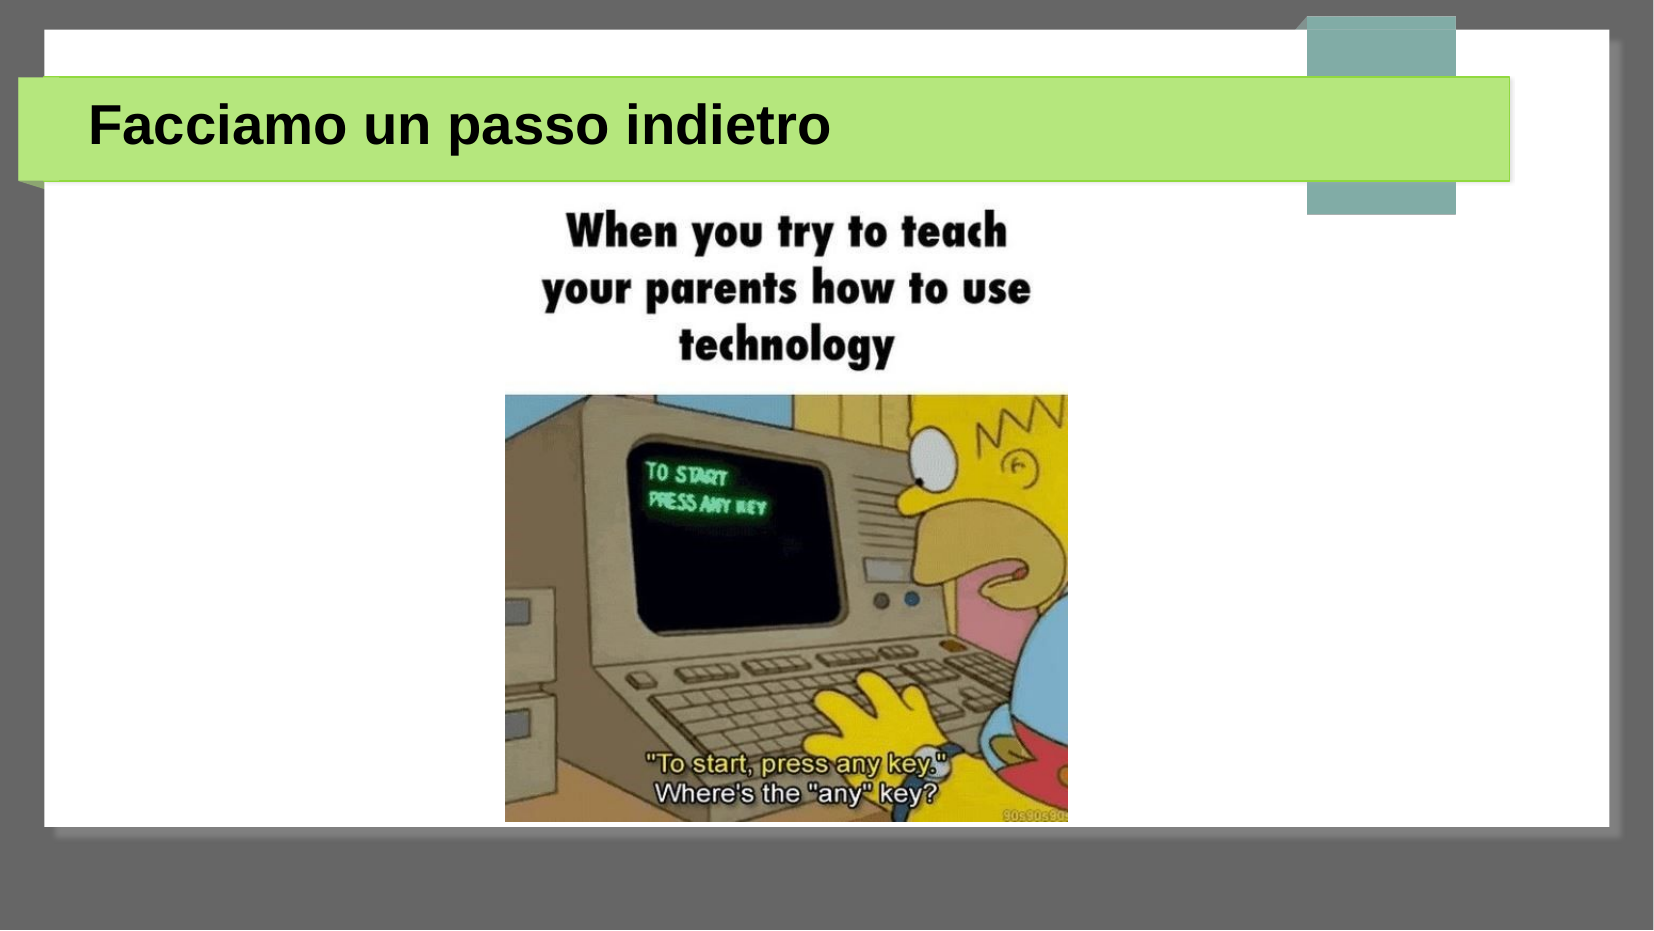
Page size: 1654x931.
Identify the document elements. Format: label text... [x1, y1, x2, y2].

title Facciamo un passo indietro [88, 73, 1506, 178]
picture [505, 194, 1068, 822]
